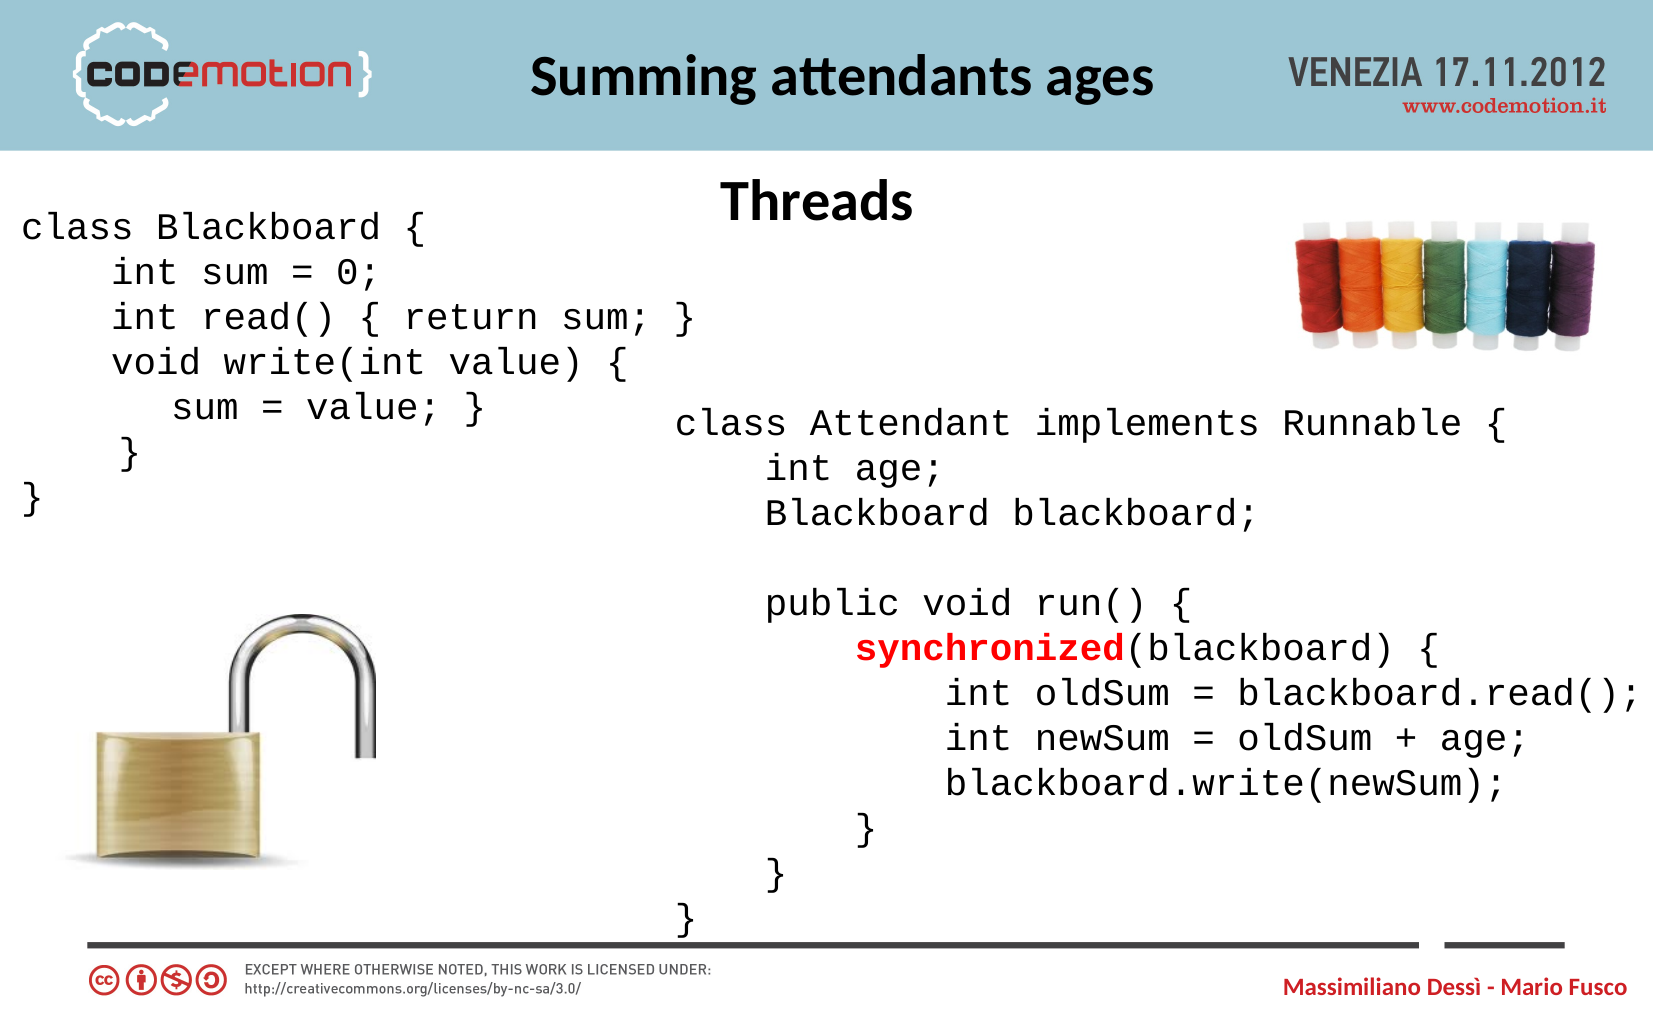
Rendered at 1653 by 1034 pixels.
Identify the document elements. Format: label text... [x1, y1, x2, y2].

text_box class Blackboard { int sum = 0; int read() { return sum; } void write(int value) { sum = value; } } } [6, 195, 1051, 525]
text_box Threads [270, 155, 1366, 271]
text_box Summing attendants ages [210, 30, 1476, 145]
text_box class Attendant implements Runnable { int age; Blackboard blackboard; public void run() { synchronized(blackboard) { int oldSum = blackboard.read(); int newSum = oldSum + age; blackboard.write(newSum); } } } [660, 390, 1653, 961]
picture [0, 0, 1653, 1034]
